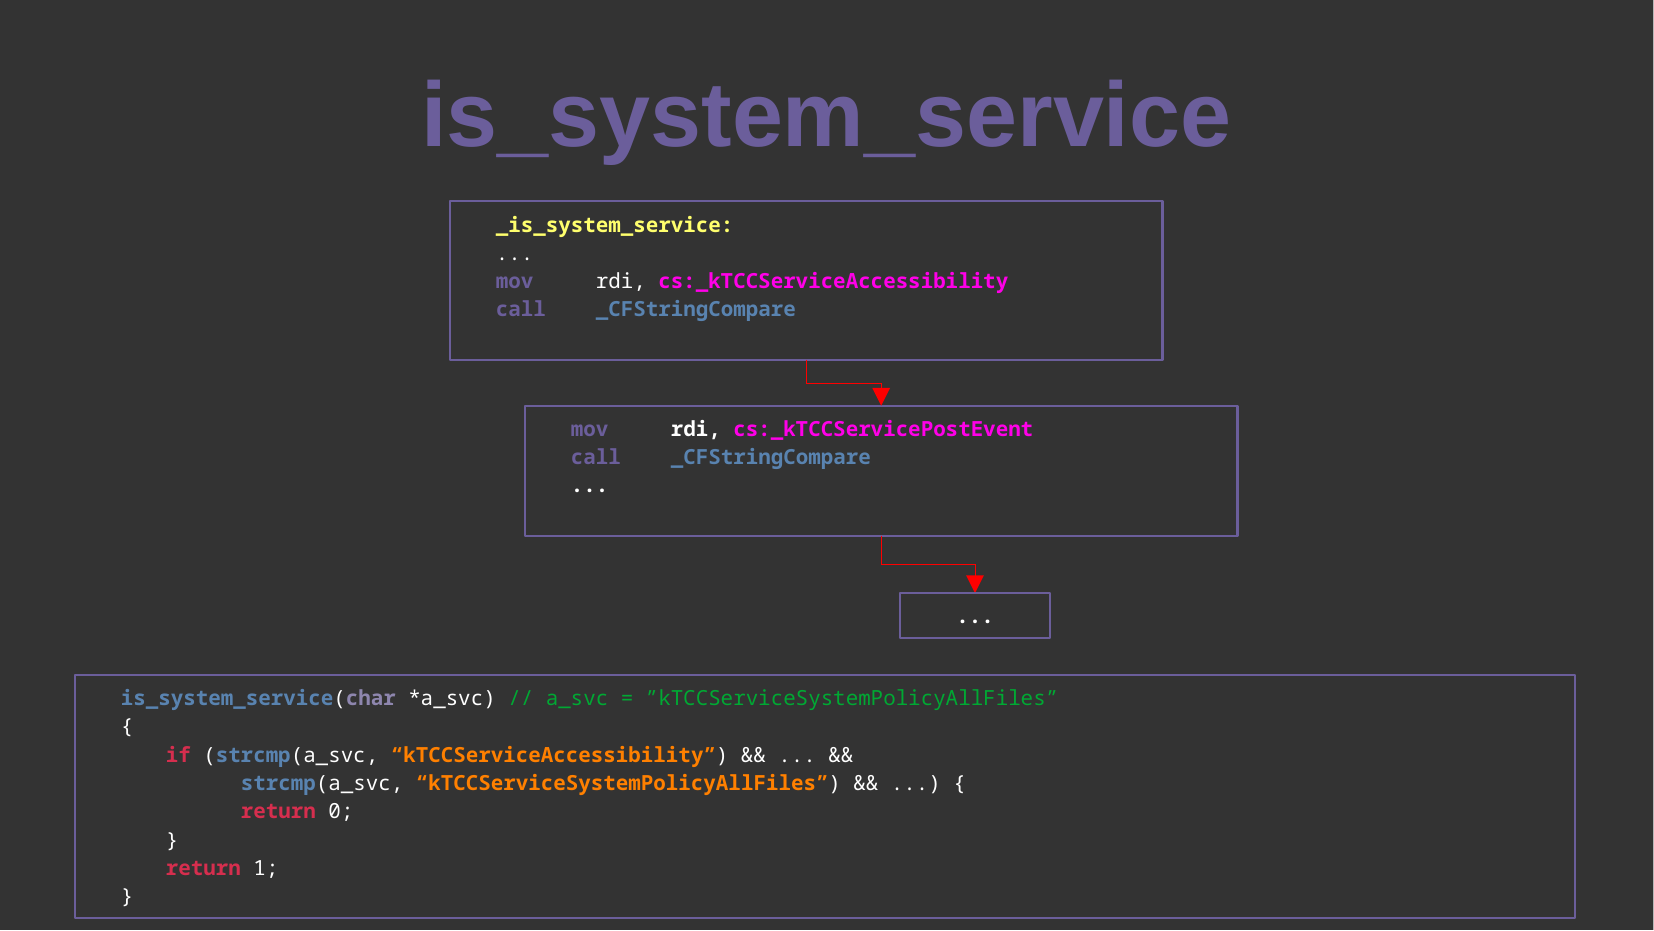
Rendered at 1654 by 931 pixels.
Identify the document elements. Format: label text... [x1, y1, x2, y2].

text_box mov rdi, cs:_kTCCServicePostEvent call _CFStringCompare ... [525, 405, 1238, 526]
text_box is_system_service(char *a_svc) // a_svc = ”kTCCServiceSystemPolicyAllFiles” { if (strcmp(a_svc, “kTCCServiceAccessibility”) && ... && strcmp(a_svc, “kTCCServiceSystemPolicyAllFiles”) && ...) { return 0; } return 1; } [75, 675, 1576, 898]
text_box _is_system_service: ... mov rdi, cs:_kTCCServiceAccessibility call _CFStringCompare [450, 201, 1163, 348]
title is_system_service [82, 37, 1571, 193]
text_box ... [900, 593, 1051, 638]
